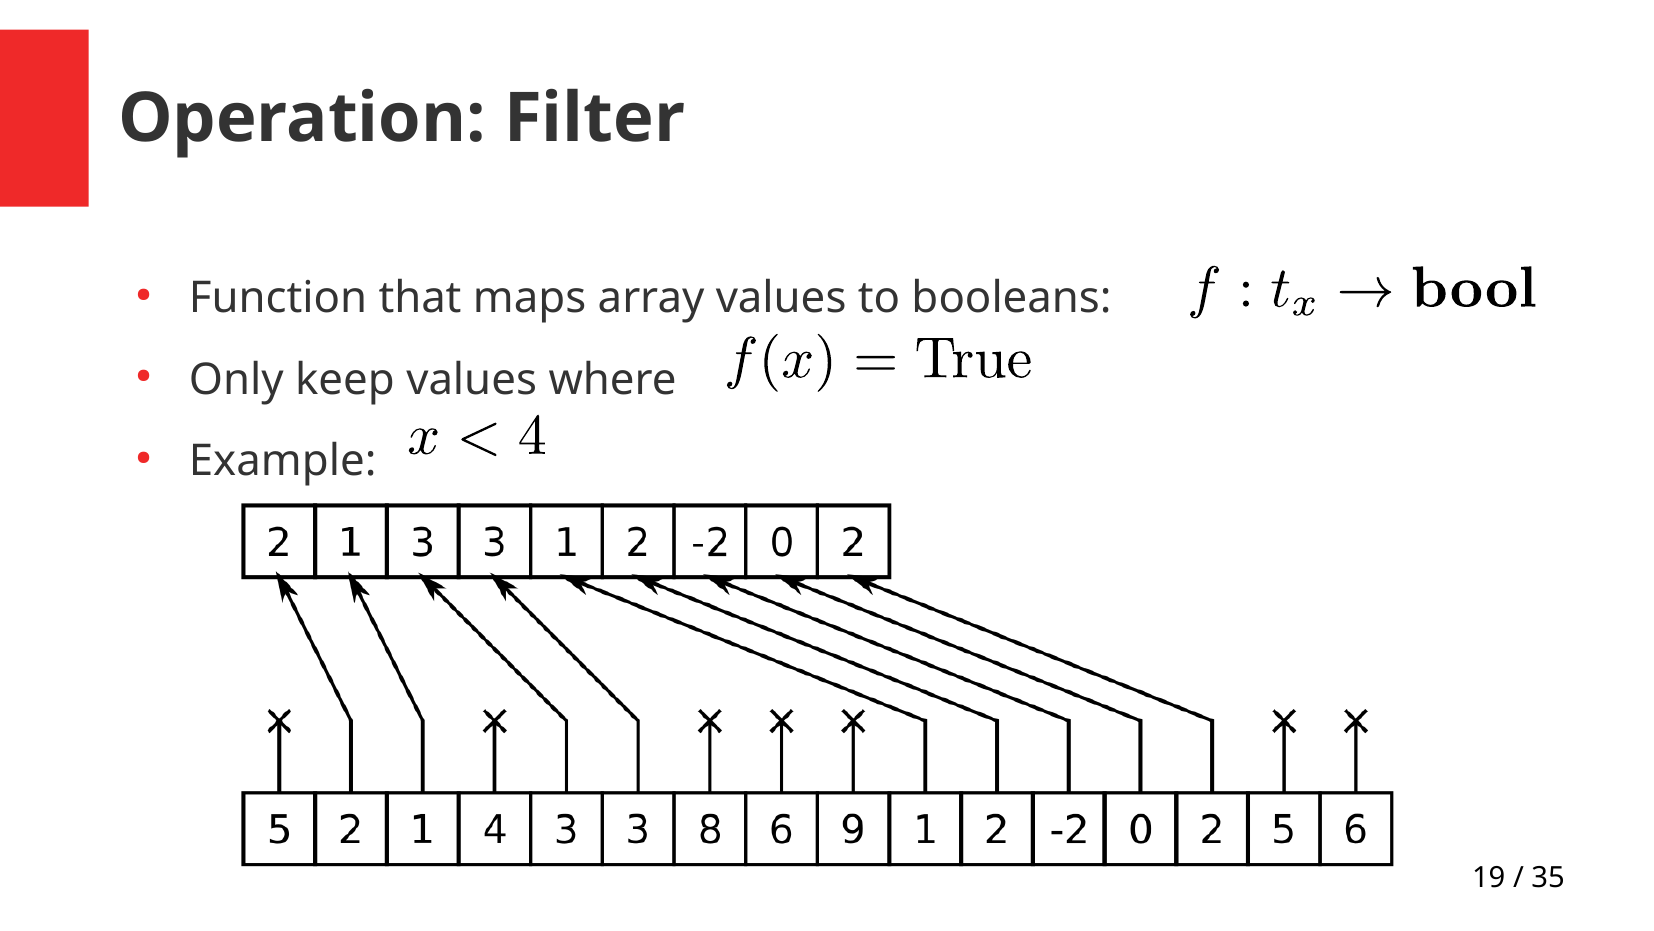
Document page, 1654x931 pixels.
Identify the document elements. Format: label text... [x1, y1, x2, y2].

picture [1187, 265, 1536, 319]
picture [404, 412, 548, 459]
picture [721, 331, 1033, 394]
list Function that maps array values to booleans: Only keep values where Example: [118, 265, 1536, 806]
picture [225, 487, 1463, 901]
title Operation: Filter [118, 37, 1571, 193]
